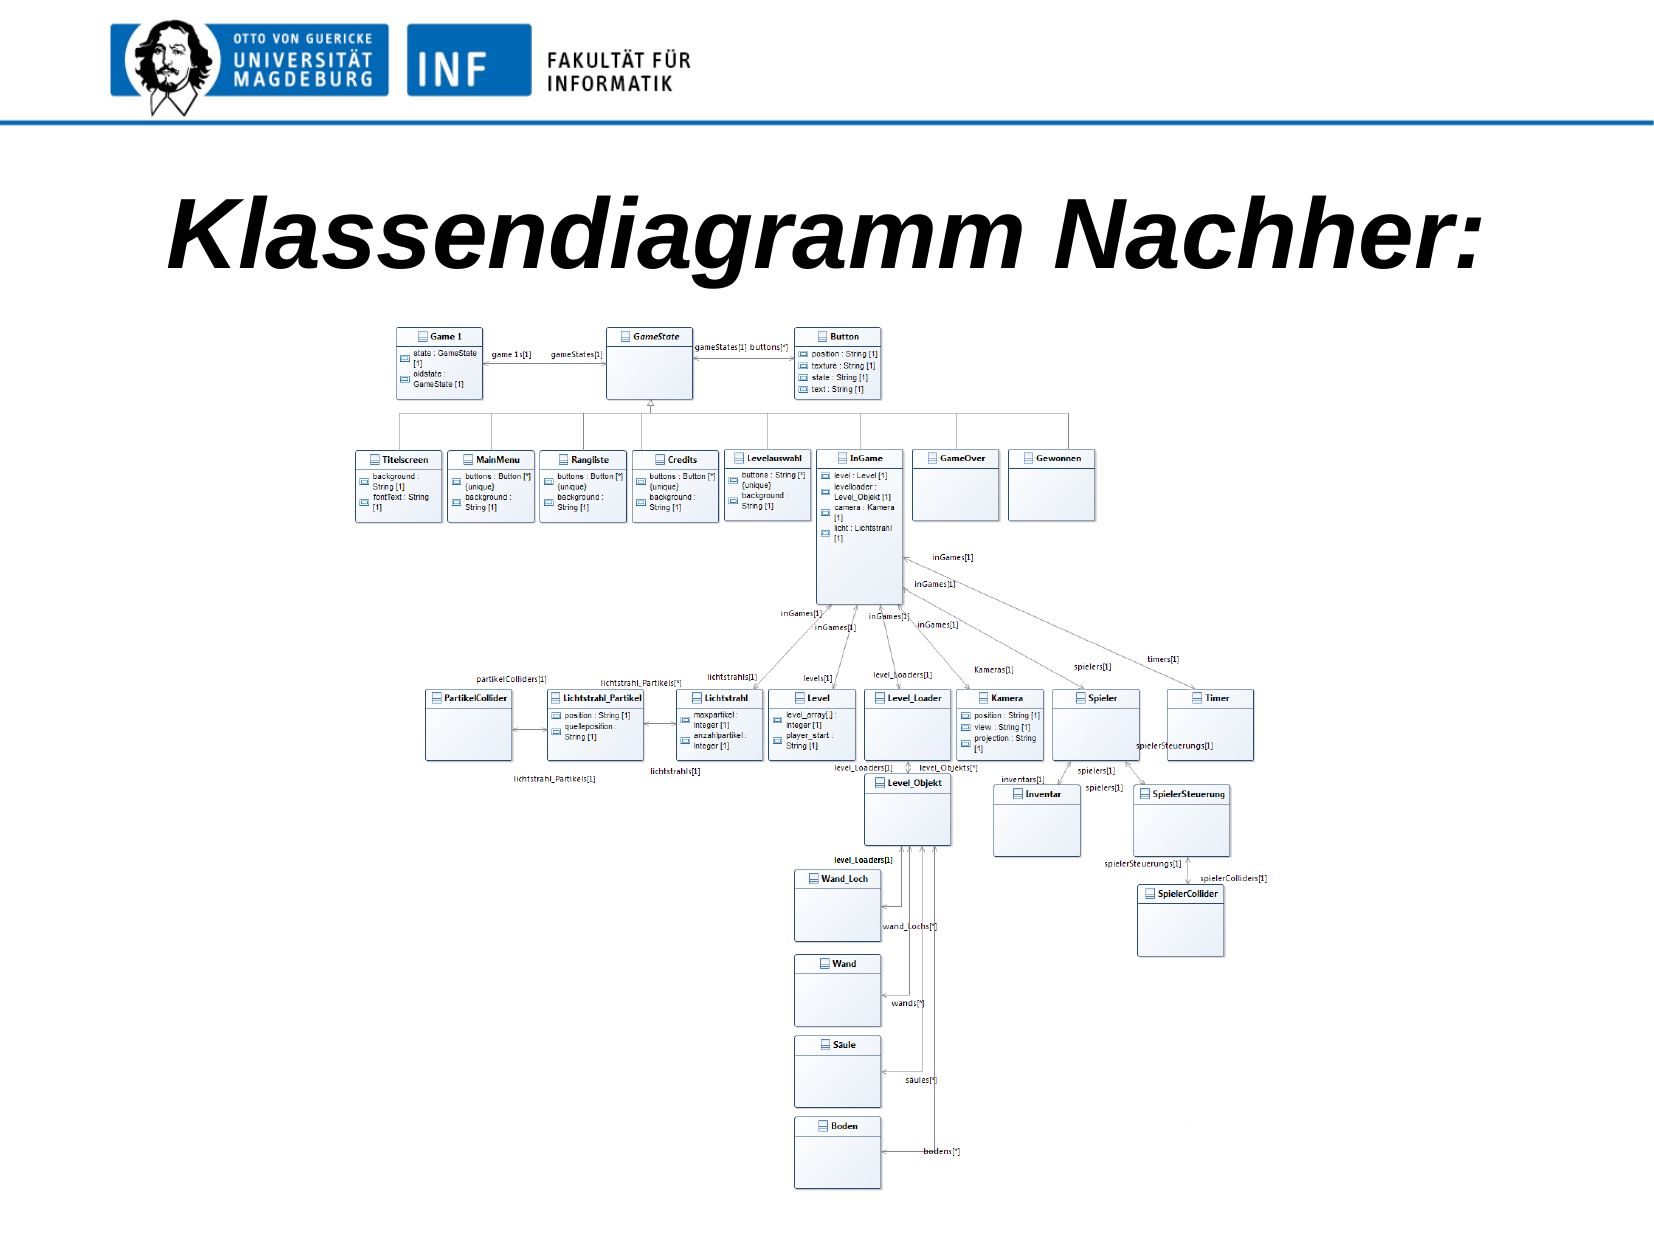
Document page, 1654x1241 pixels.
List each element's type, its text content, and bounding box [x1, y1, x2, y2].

picture [0, 0, 1654, 1241]
title Klassendiagramm Nachher: [82, 129, 1571, 337]
